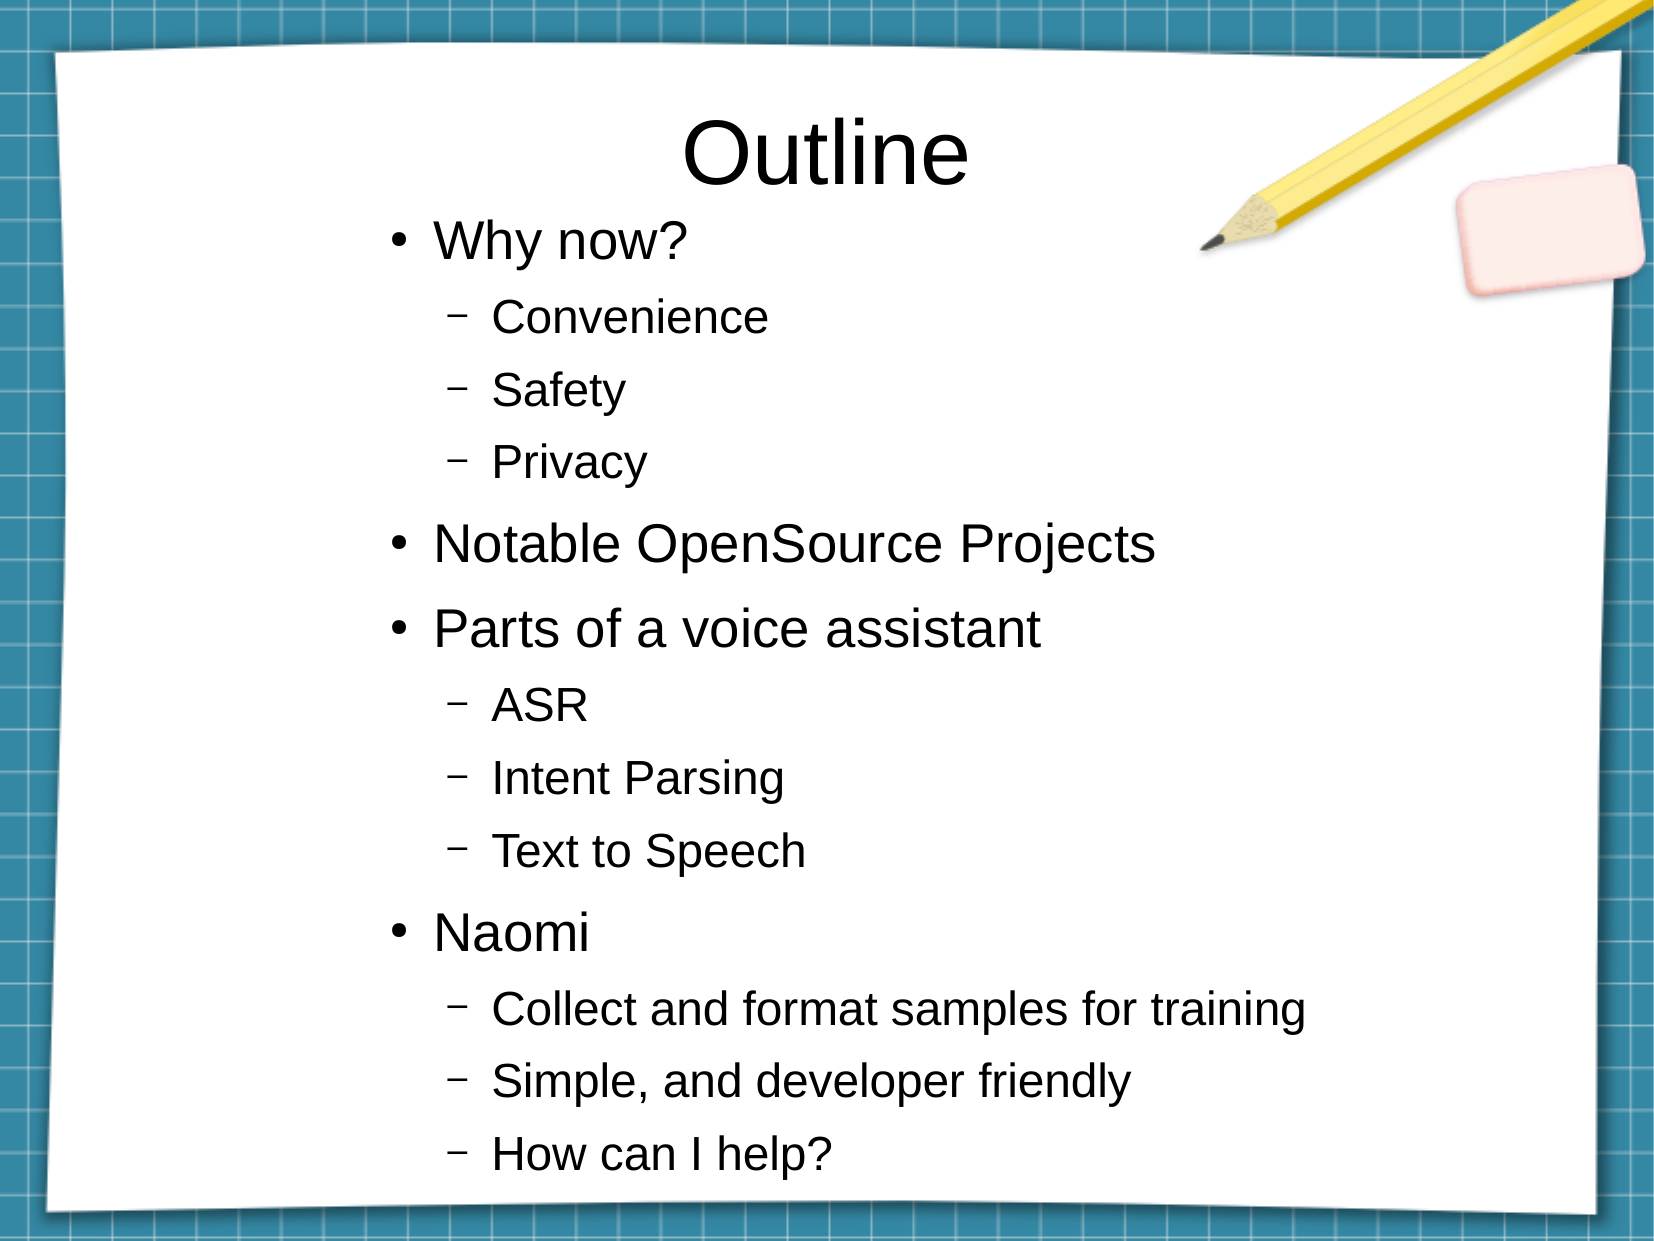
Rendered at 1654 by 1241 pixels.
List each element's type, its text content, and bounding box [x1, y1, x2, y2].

list Why now? Convenience Safety Privacy Notable OpenSource Projects Parts of a voice assistant ASR Intent Parsing Text to Speech Naomi Collect and format samples for training Simple, and developer friendly How can I help? [375, 210, 1373, 1186]
title Outline [82, 49, 1571, 257]
picture [0, 0, 1654, 1241]
